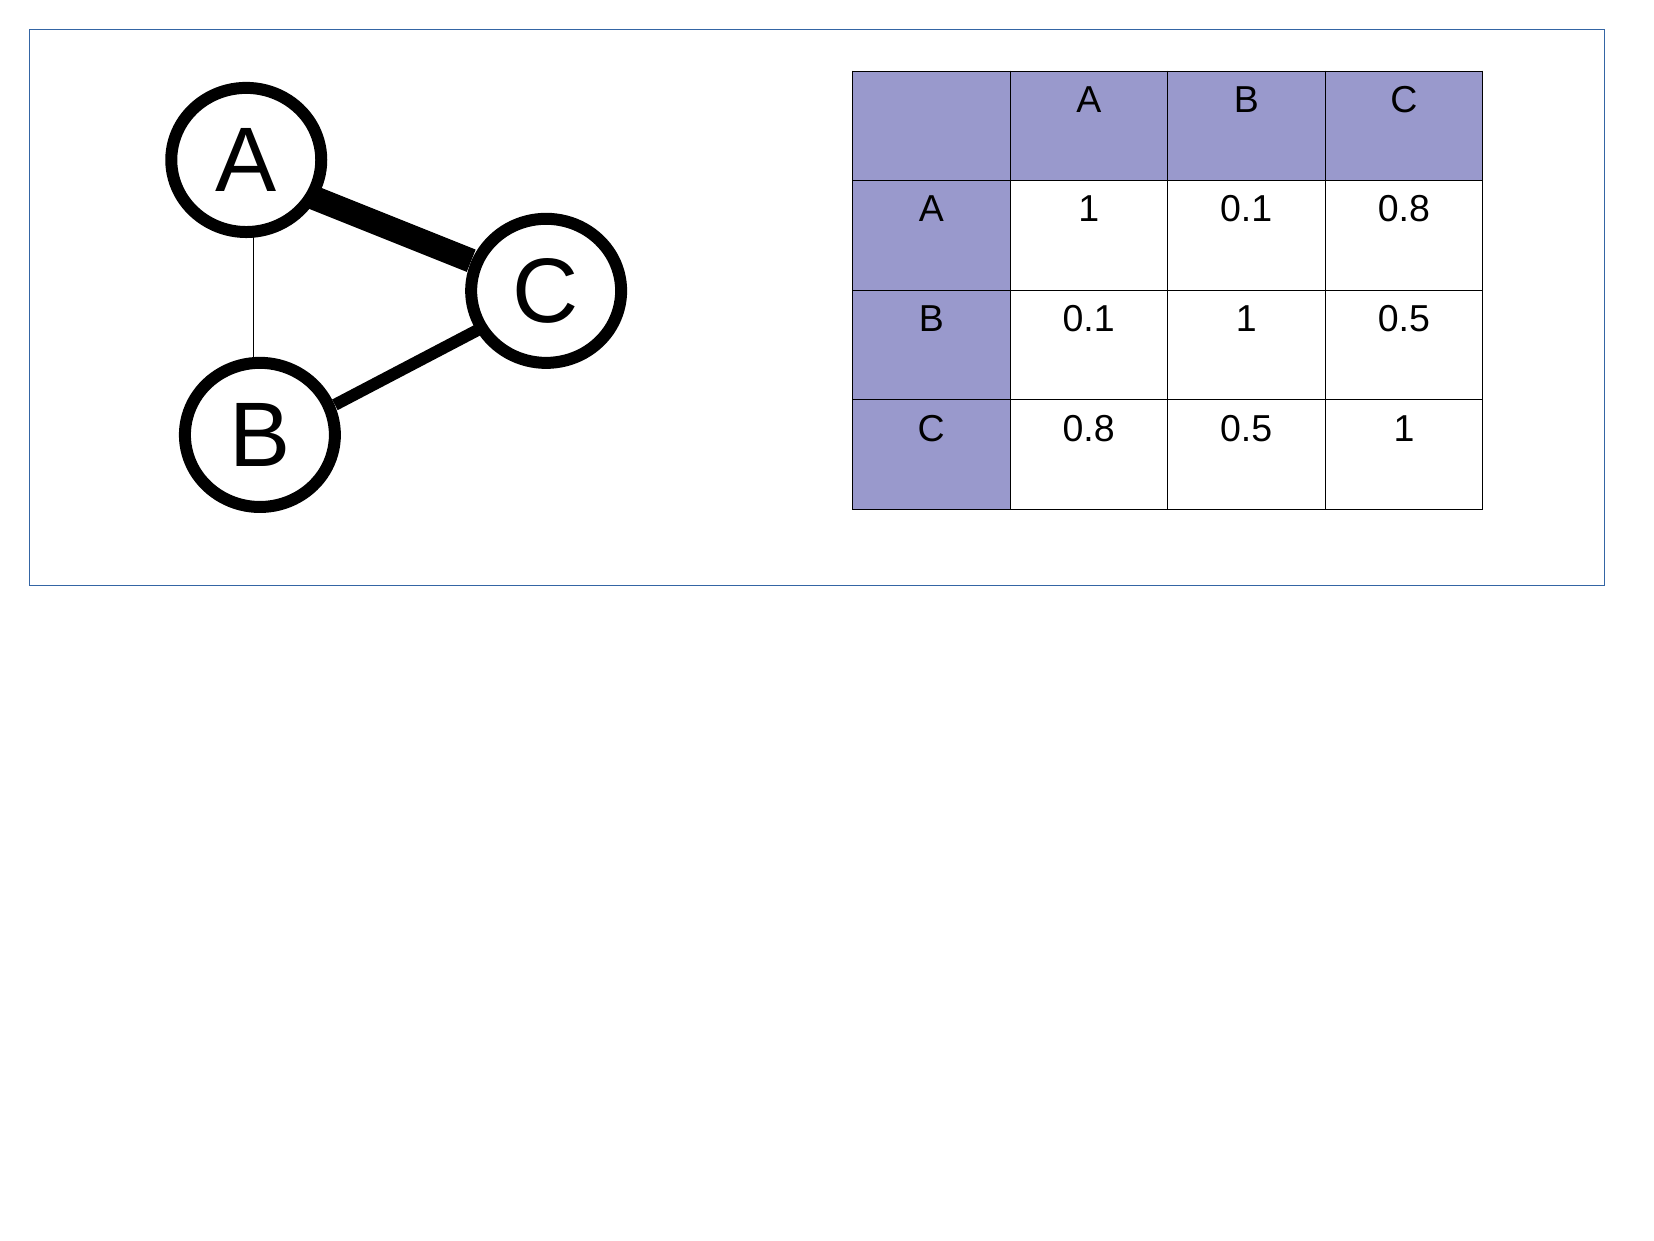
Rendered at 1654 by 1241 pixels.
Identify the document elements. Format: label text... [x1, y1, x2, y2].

text_box B [184, 362, 335, 507]
table_cell 0.8 [1326, 181, 1482, 290]
table_header C [1326, 72, 1482, 180]
table_cell 1 [1326, 400, 1482, 509]
table_cell 0.5 [1326, 291, 1482, 399]
table_cell C [853, 400, 1010, 509]
text_box A [171, 87, 322, 233]
text_box [29, 29, 1605, 586]
table_cell 0.1 [1011, 291, 1167, 399]
table_cell 0.5 [1168, 400, 1325, 509]
table_cell 0.1 [1168, 181, 1325, 290]
table_header [853, 72, 1010, 180]
table_cell 1 [1168, 291, 1325, 399]
text_box C [471, 218, 622, 363]
table_header A [1011, 72, 1167, 180]
table_cell 1 [1011, 181, 1167, 290]
table_cell B [853, 291, 1010, 399]
table_header B [1168, 72, 1325, 180]
table_cell 0.8 [1011, 400, 1167, 509]
table_cell A [853, 181, 1010, 290]
